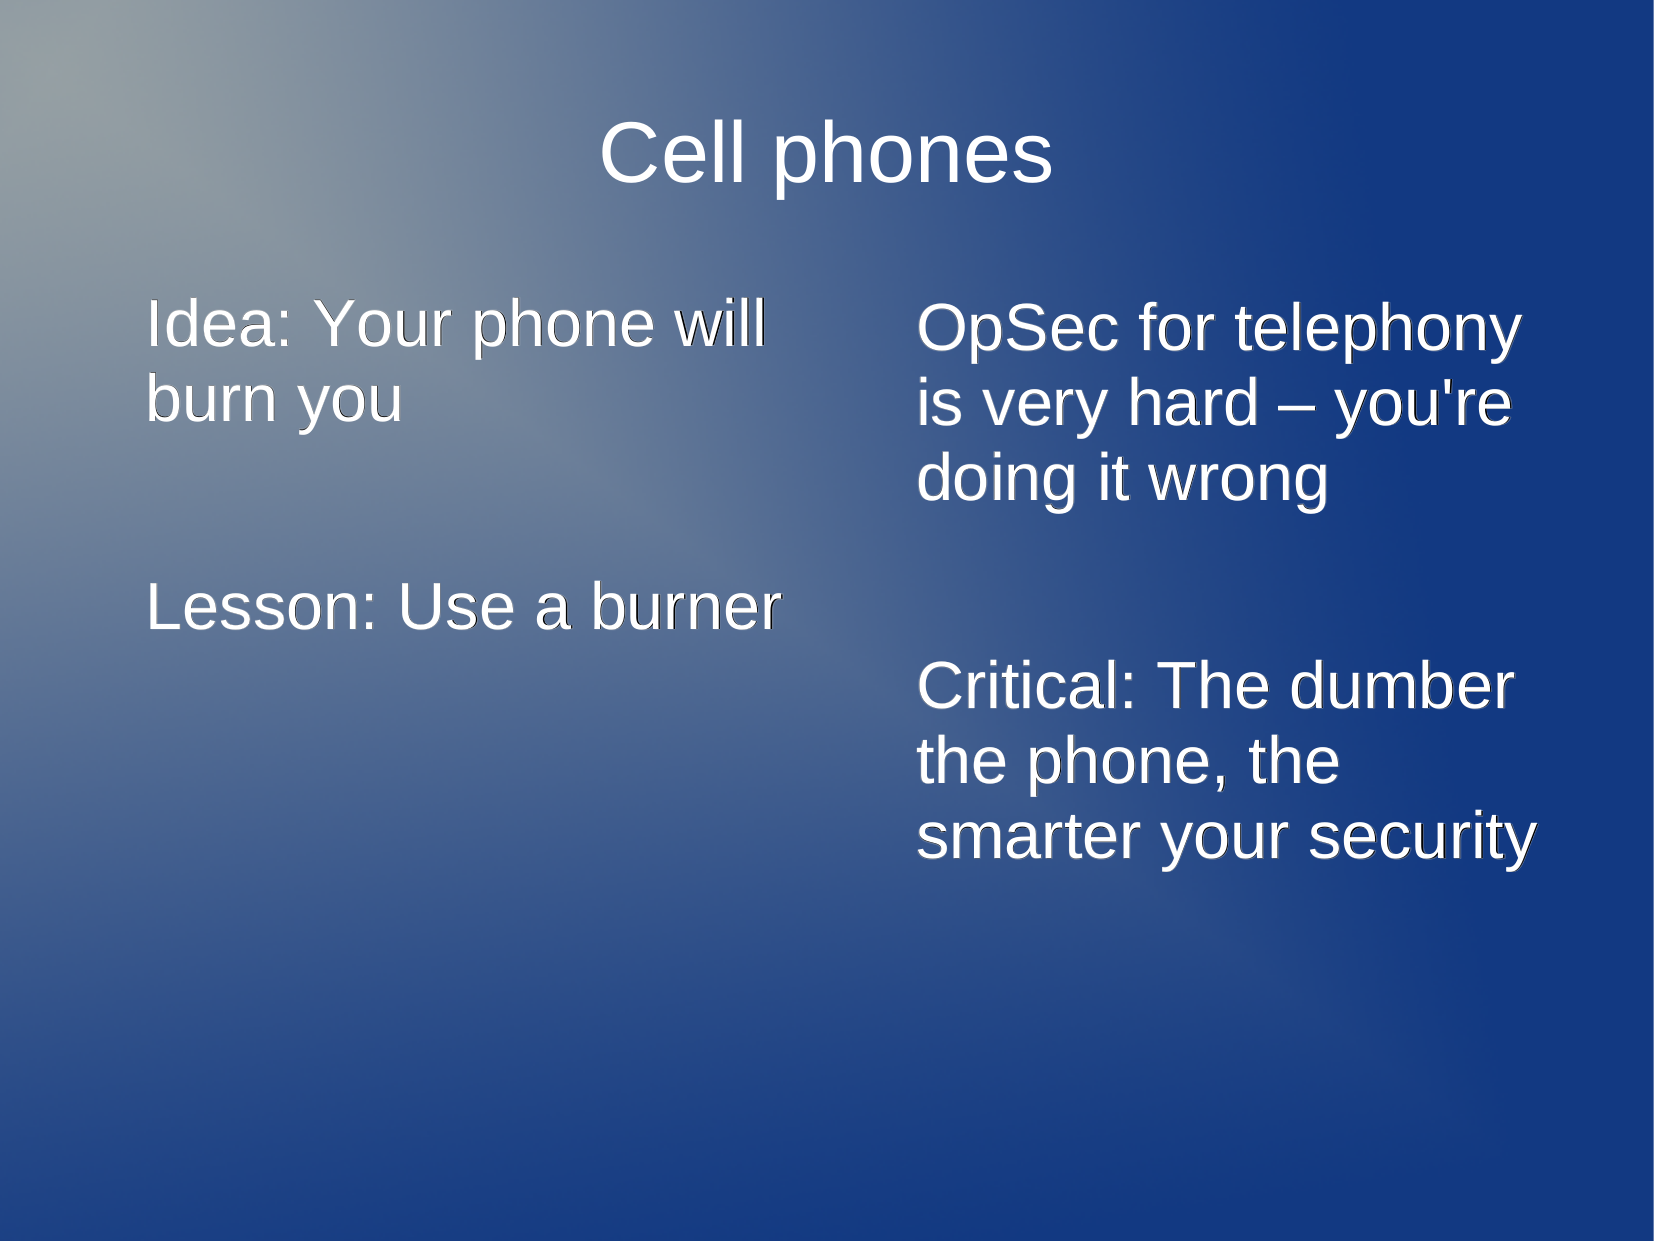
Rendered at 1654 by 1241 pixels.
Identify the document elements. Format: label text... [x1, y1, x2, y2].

list OpSec for telephony is very hard – you're doing it wrong Critical: The dumber the phone, the smarter your security [845, 290, 1572, 1010]
list Idea: Your phone will burn you Lesson: Use a burner [75, 285, 802, 1006]
picture [0, 0, 1654, 1241]
title Cell phones [82, 49, 1571, 257]
